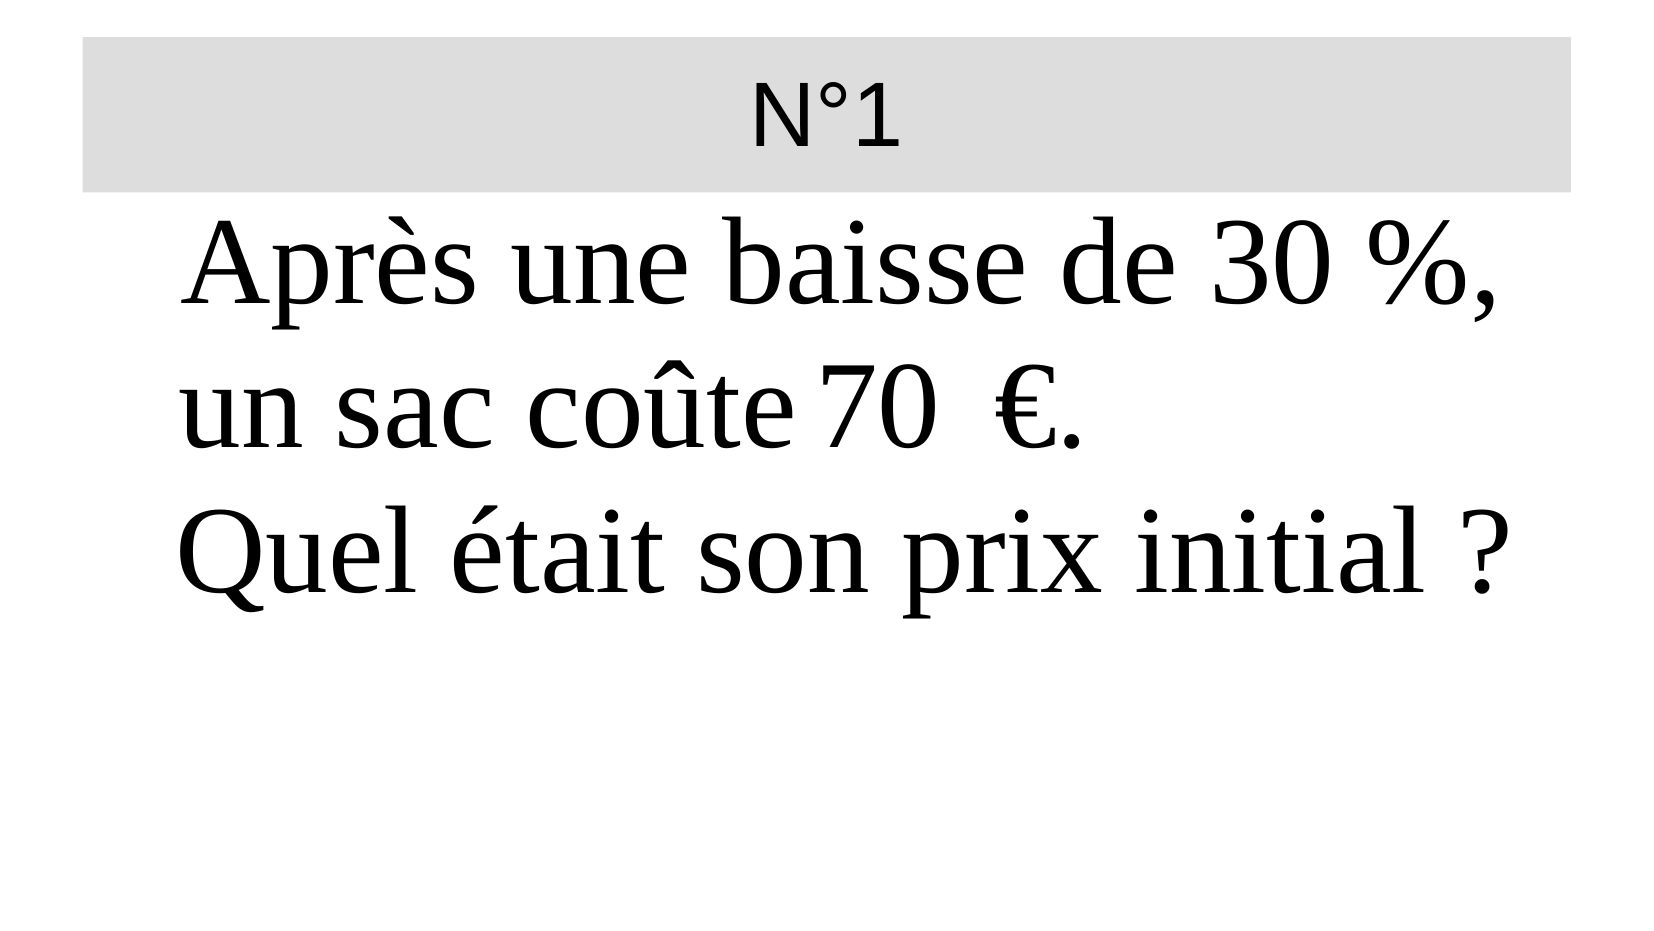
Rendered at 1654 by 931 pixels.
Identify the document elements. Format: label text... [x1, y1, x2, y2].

title N°1 [82, 37, 1571, 193]
chart [167, 193, 1524, 619]
